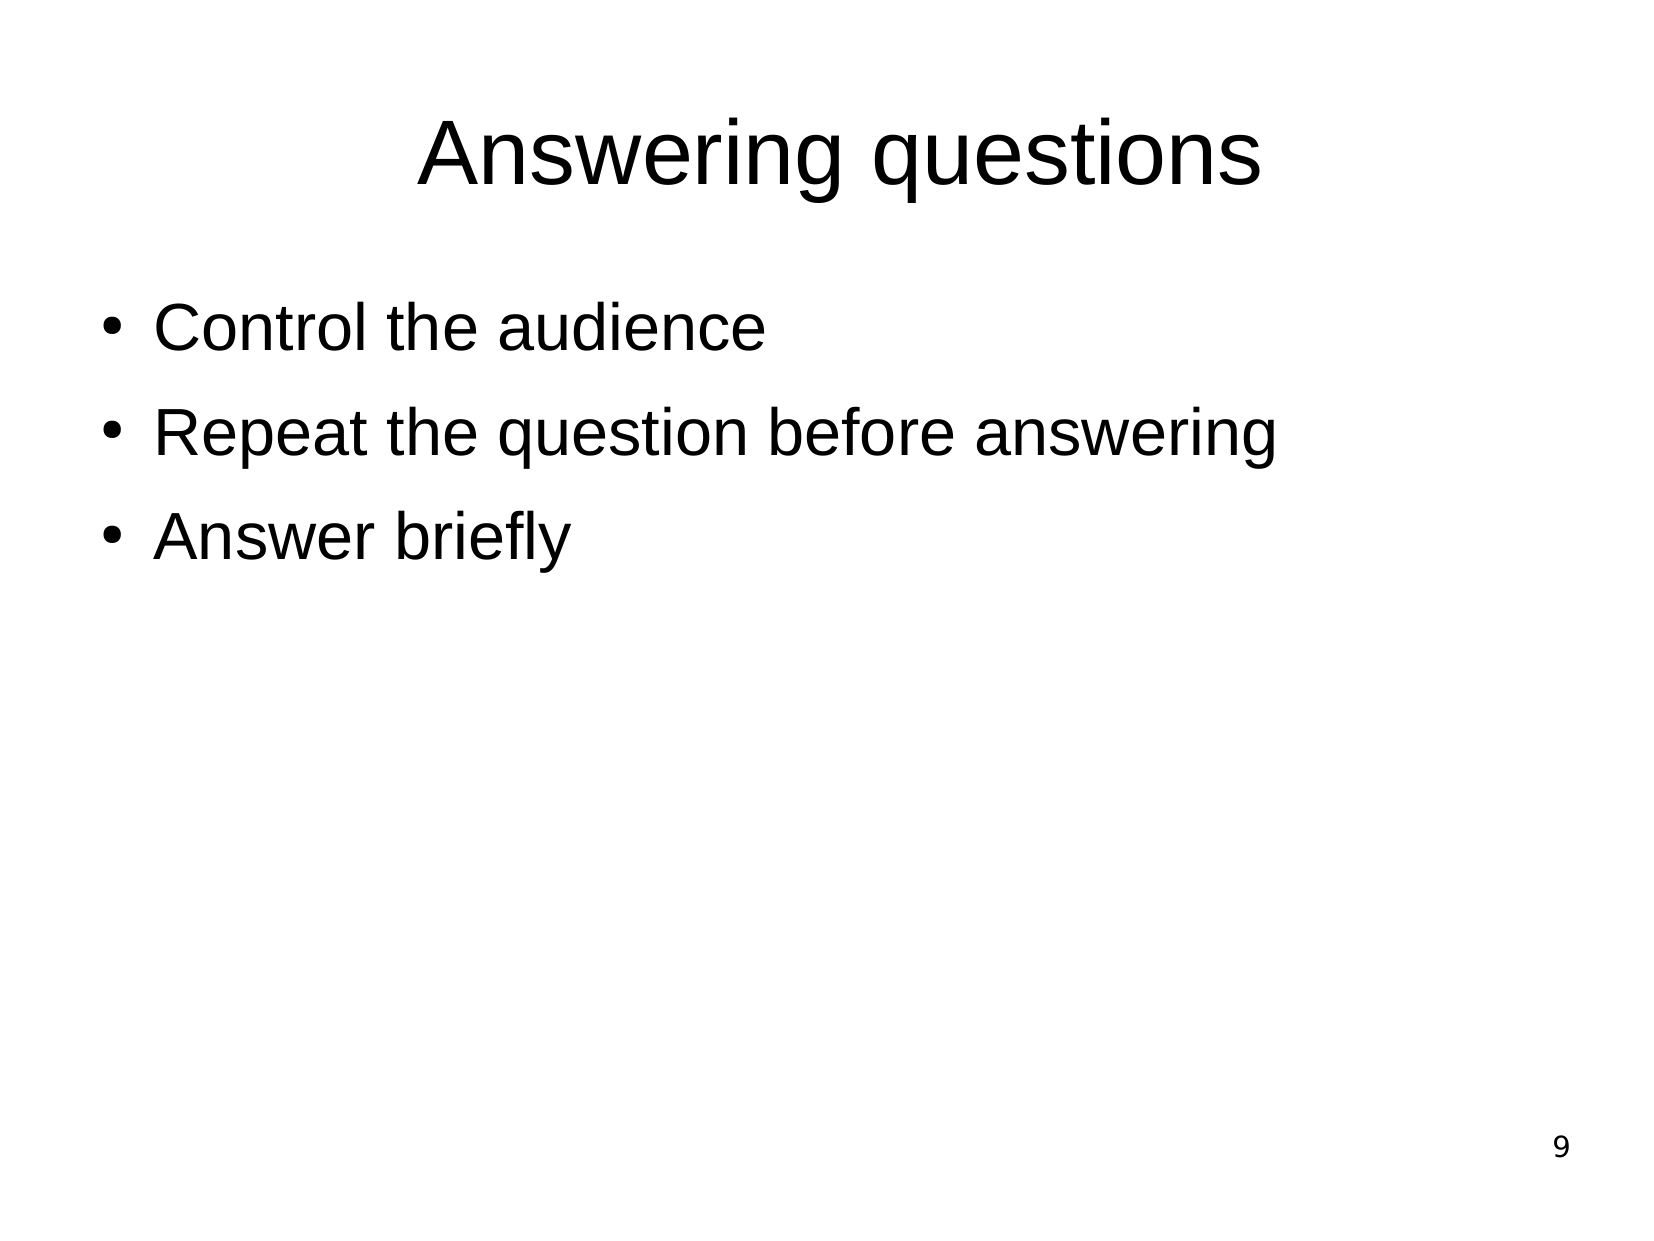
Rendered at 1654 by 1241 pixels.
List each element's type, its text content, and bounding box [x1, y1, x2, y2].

list Control the audience Repeat the question before answering Answer briefly [82, 290, 1571, 1010]
title Answering questions [82, 49, 1571, 257]
